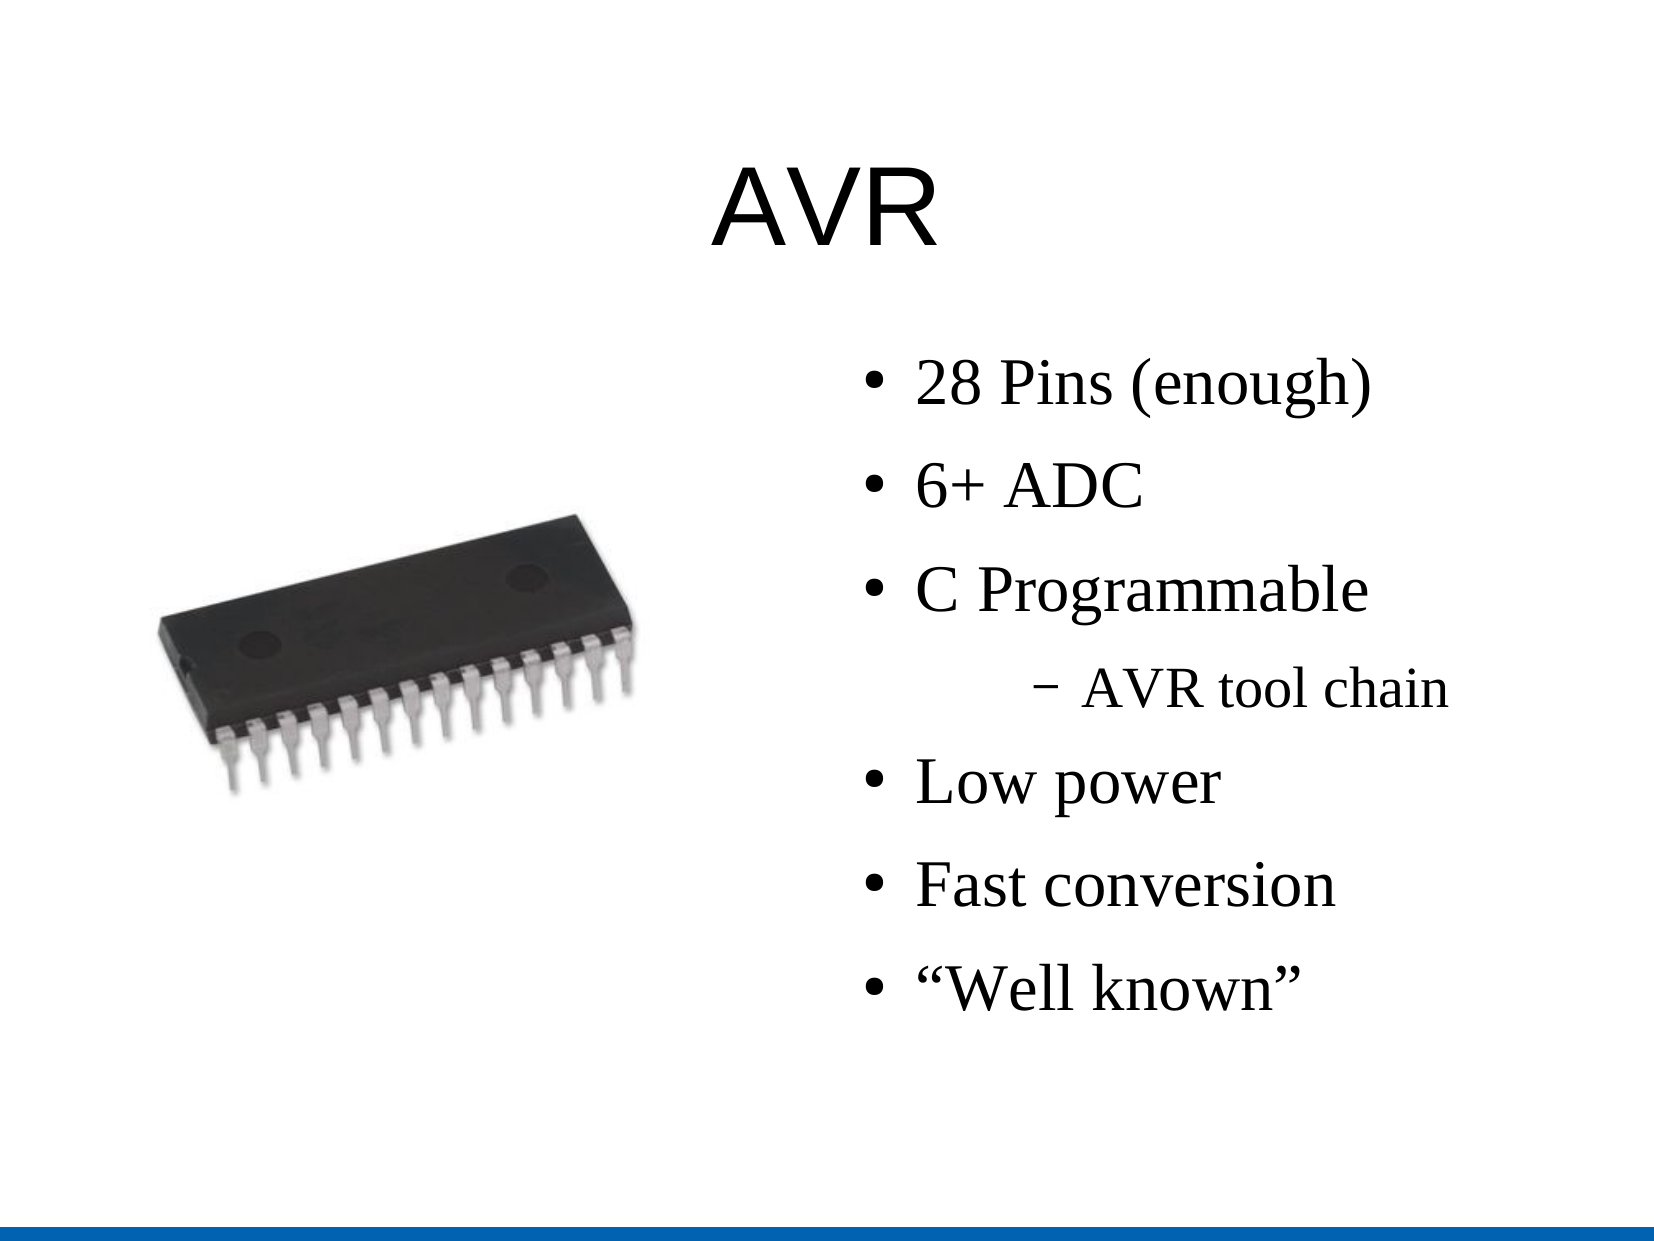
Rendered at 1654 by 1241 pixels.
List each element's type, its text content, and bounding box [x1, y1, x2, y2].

chart [0, 341, 728, 1013]
title AVR [121, 102, 1534, 310]
list 28 Pins (enough) 6+ ADC C Programmable AVR tool chain Low power Fast conversion “Well known” [844, 344, 1534, 1127]
